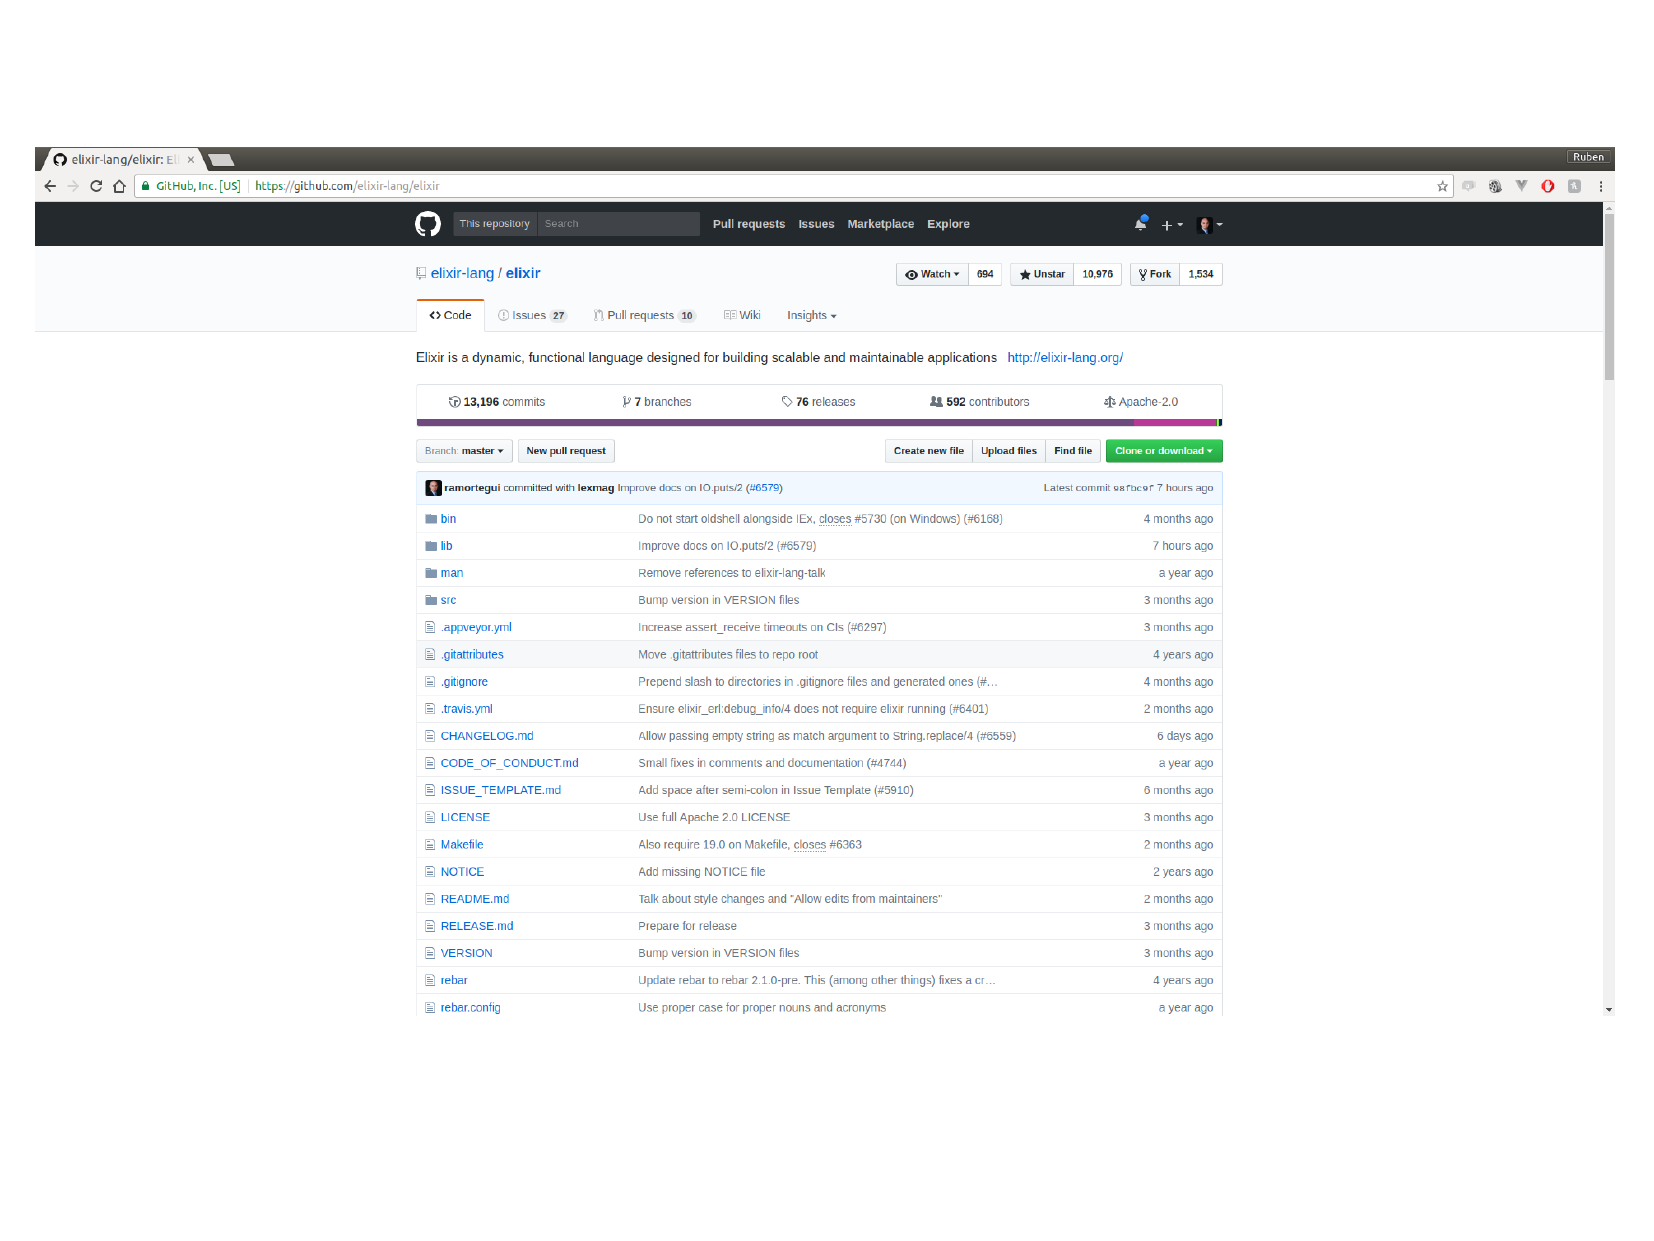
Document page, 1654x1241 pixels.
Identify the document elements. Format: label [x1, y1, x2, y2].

picture [35, 147, 1615, 1016]
